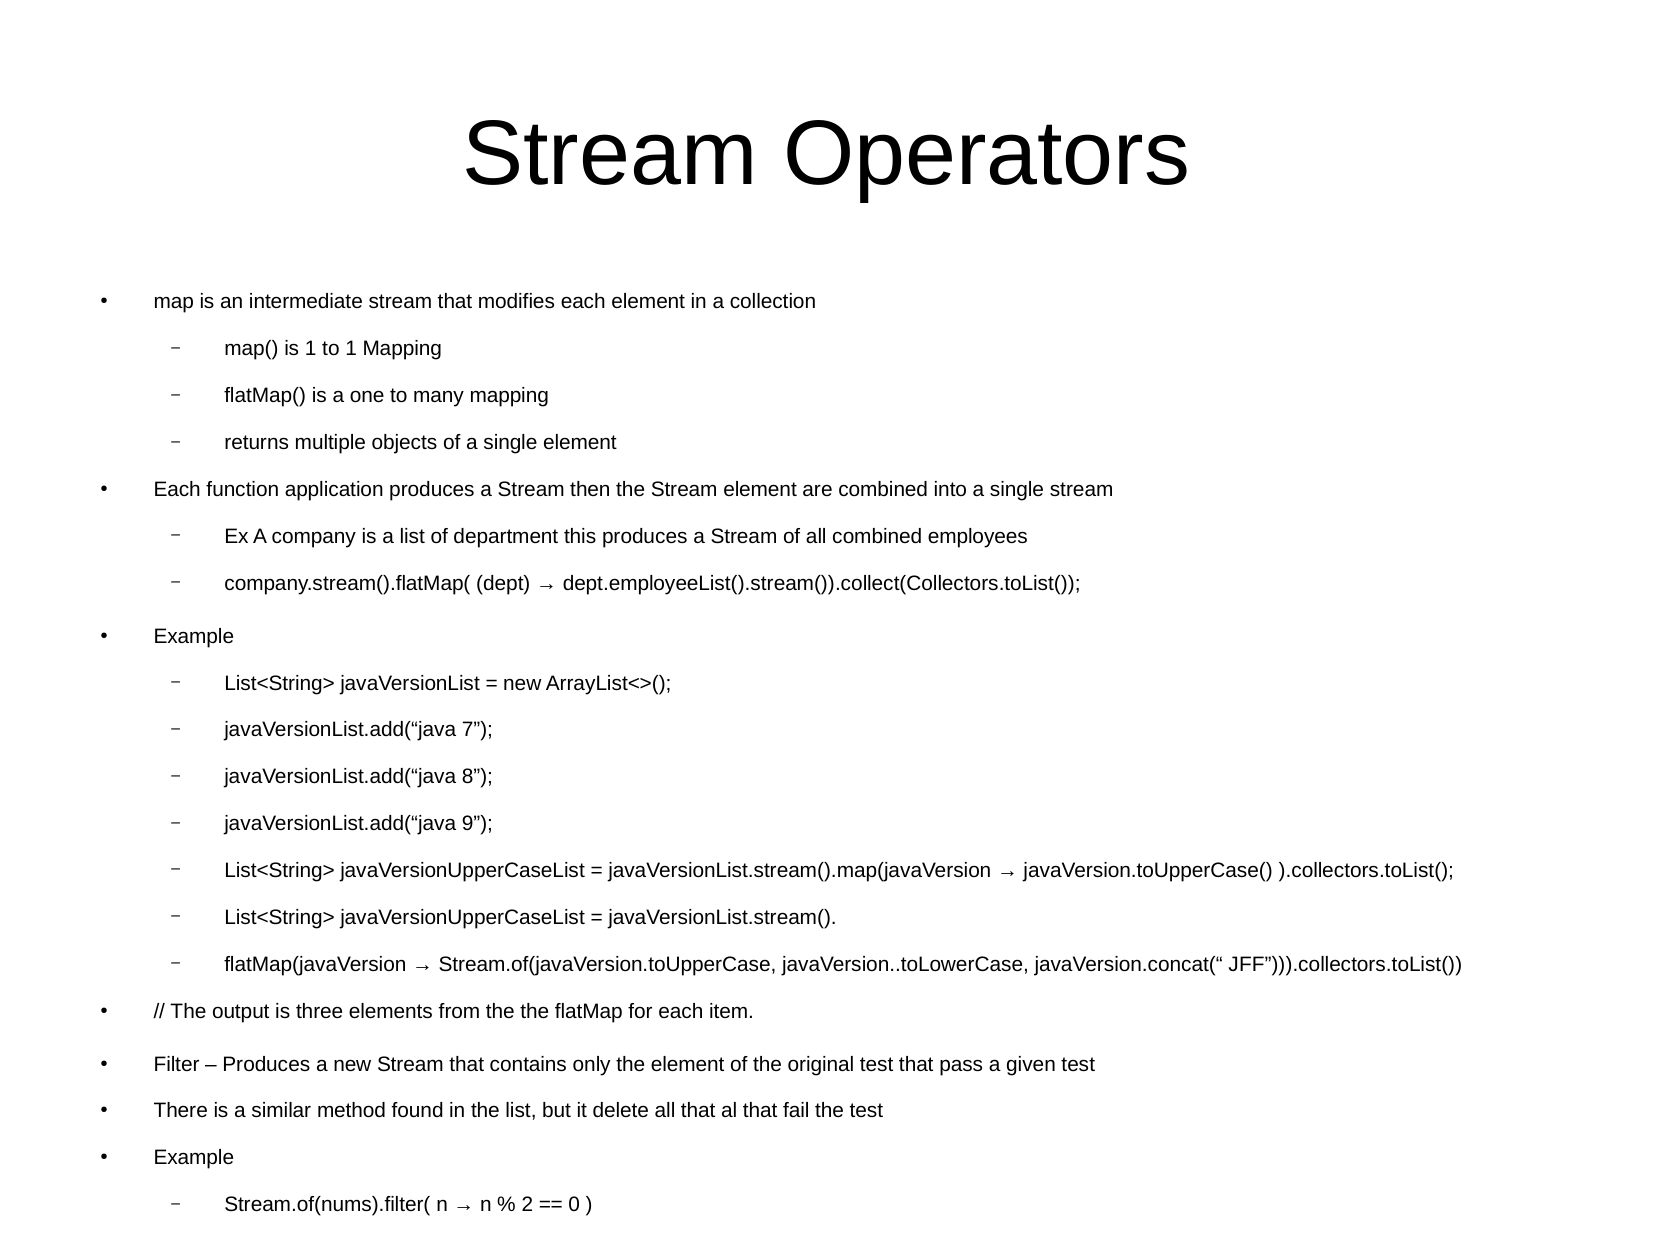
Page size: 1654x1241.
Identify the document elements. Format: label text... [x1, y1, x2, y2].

list map is an intermediate stream that modifies each element in a collection map() is 1 to 1 Mapping flatMap() is a one to many mapping returns multiple objects of a single element Each function application produces a Stream then the Stream element are combined into a single stream Ex A company is a list of department this produces a Stream of all combined employees company.stream().flatMap( (dept) → dept.employeeList().stream()).collect(Collectors.toList()); Example List<String> javaVersionList = new ArrayList<>(); javaVersionList.add(“java 7”); javaVersionList.add(“java 8”); javaVersionList.add(“java 9”); List<String> javaVersionUpperCaseList = javaVersionList.stream().map(javaVersion → javaVersion.toUpperCase() ).collectors.toList(); List<String> javaVersionUpperCaseList = javaVersionList.stream(). flatMap(javaVersion → Stream.of(javaVersion.toUpperCase, javaVersion..toLowerCase, javaVersion.concat(“ JFF”))).collectors.toList()) // The output is three elements from the the flatMap for each item. Filter – Produces a new Stream that contains only the element of the original test that pass a given test There is a similar method found in the list, but it delete all that al that fail the test Example Stream.of(nums).filter( n → n % 2 == 0 ) [82, 290, 1571, 1231]
title Stream Operators [82, 49, 1571, 257]
